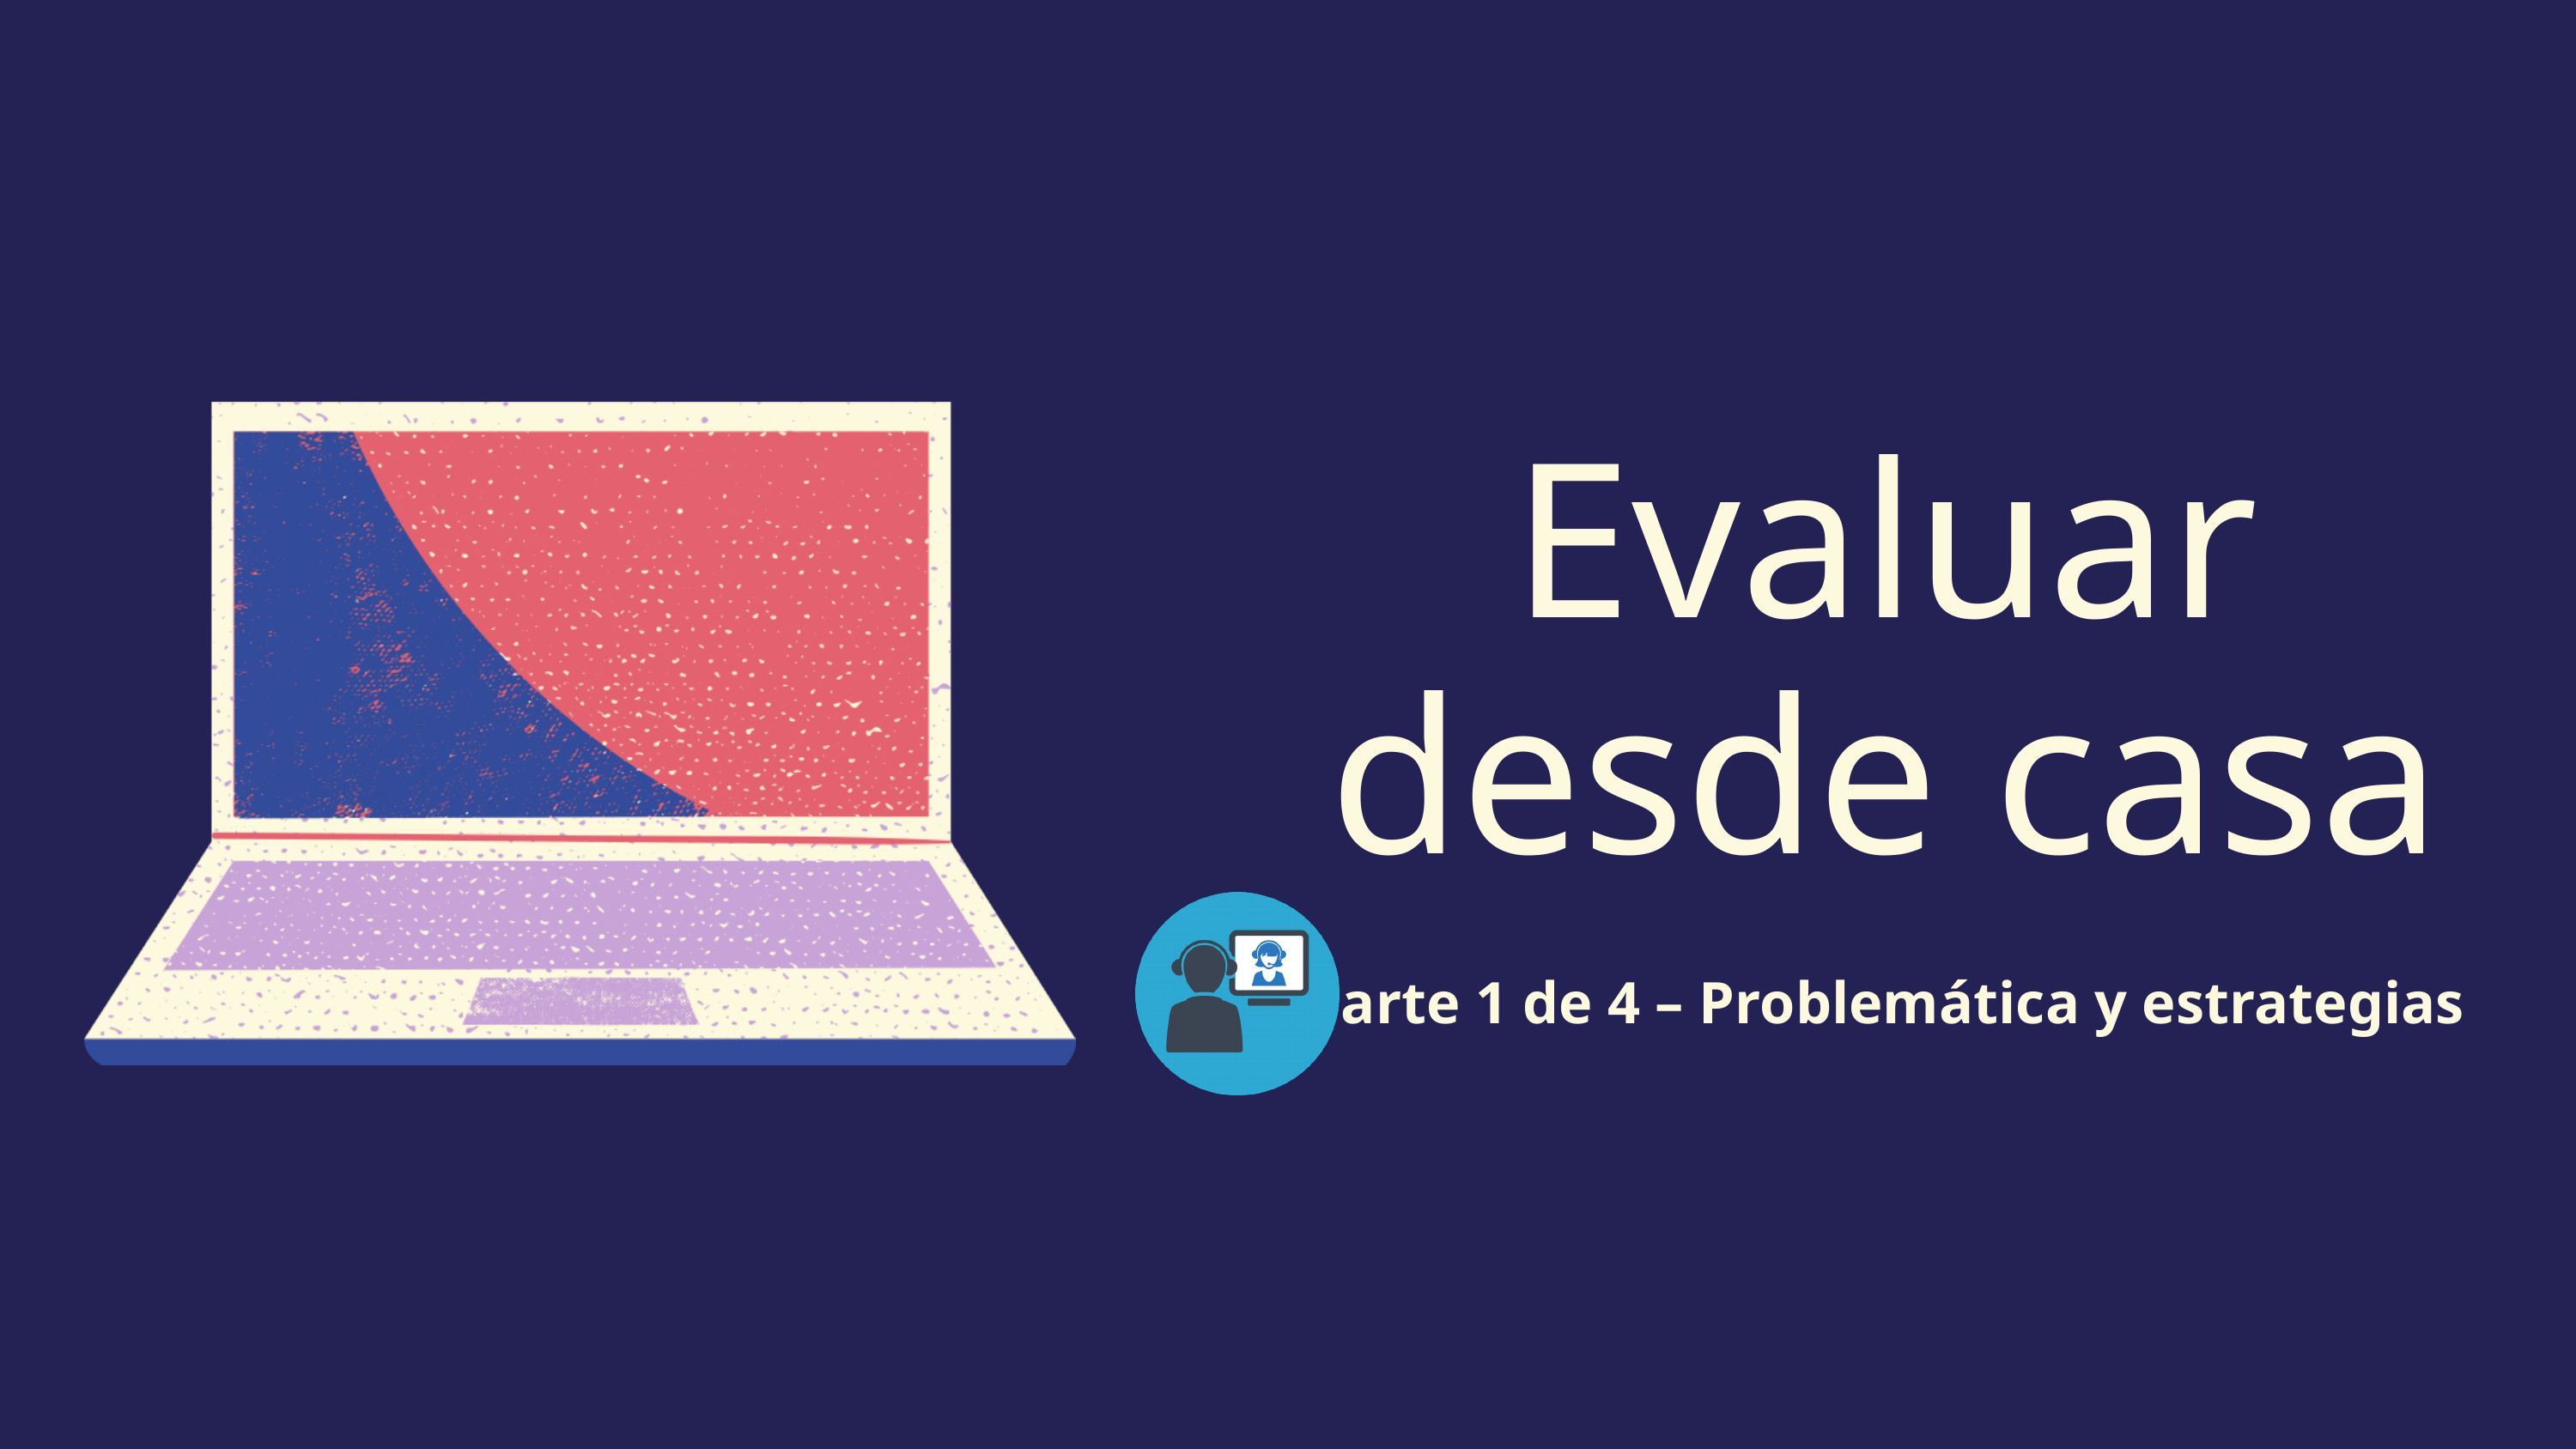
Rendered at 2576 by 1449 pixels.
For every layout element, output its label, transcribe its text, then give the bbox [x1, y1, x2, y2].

text_box Parte 1 de 4 – Problemática y estrategias [1340, 975, 2576, 1036]
picture [84, 402, 1076, 1065]
picture [1135, 892, 1340, 1095]
text_box Evaluar desde casa [1194, 424, 2576, 897]
